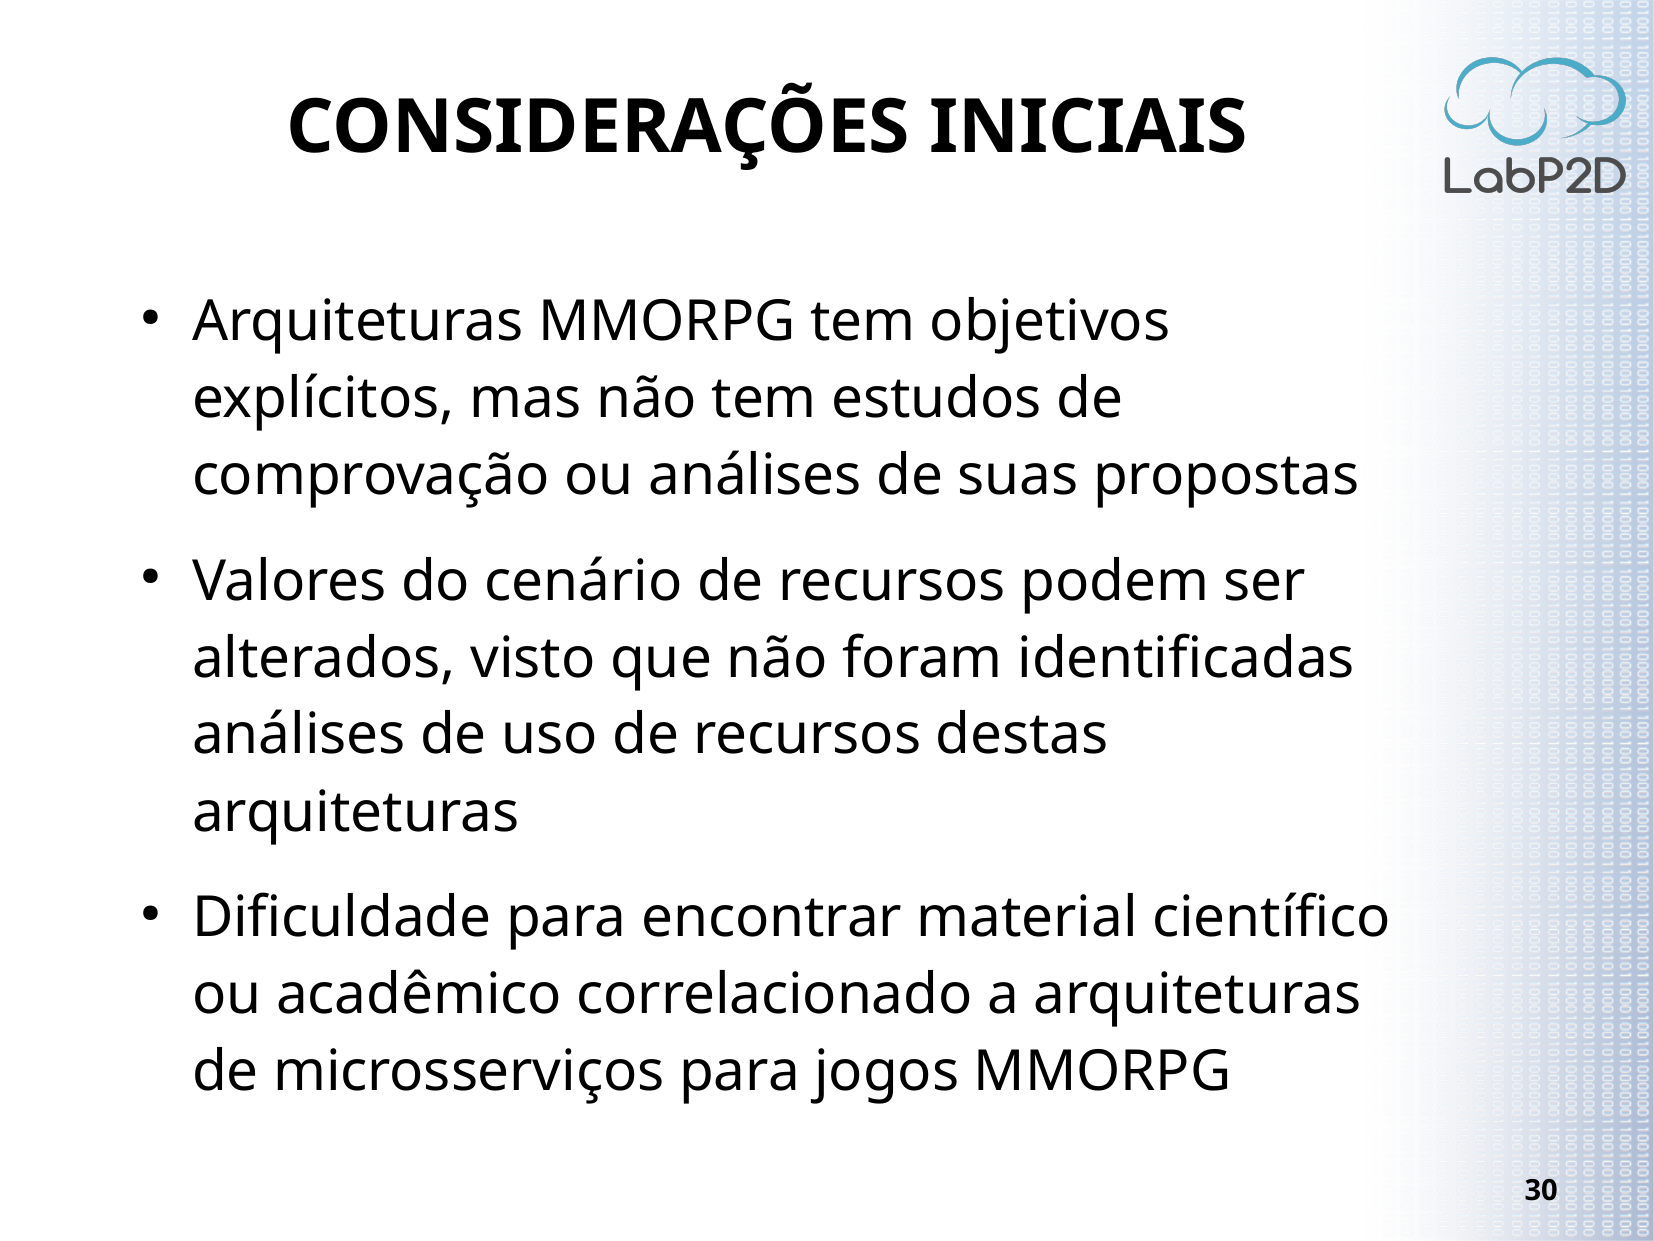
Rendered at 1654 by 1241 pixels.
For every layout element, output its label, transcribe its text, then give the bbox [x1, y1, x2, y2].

picture [1360, 1, 1654, 1240]
title CONSIDERAÇÕES INICIAIS [82, 19, 1453, 227]
list Arquiteturas MMORPG tem objetivos explícitos, mas não tem estudos de comprovação ou análises de suas propostas Valores do cenário de recursos podem ser alterados, visto que não foram identificadas análises de uso de recursos destas arquiteturas Dificuldade para encontrar material científico ou acadêmico correlacionado a arquiteturas de microsserviços para jogos MMORPG [123, 271, 1406, 1116]
